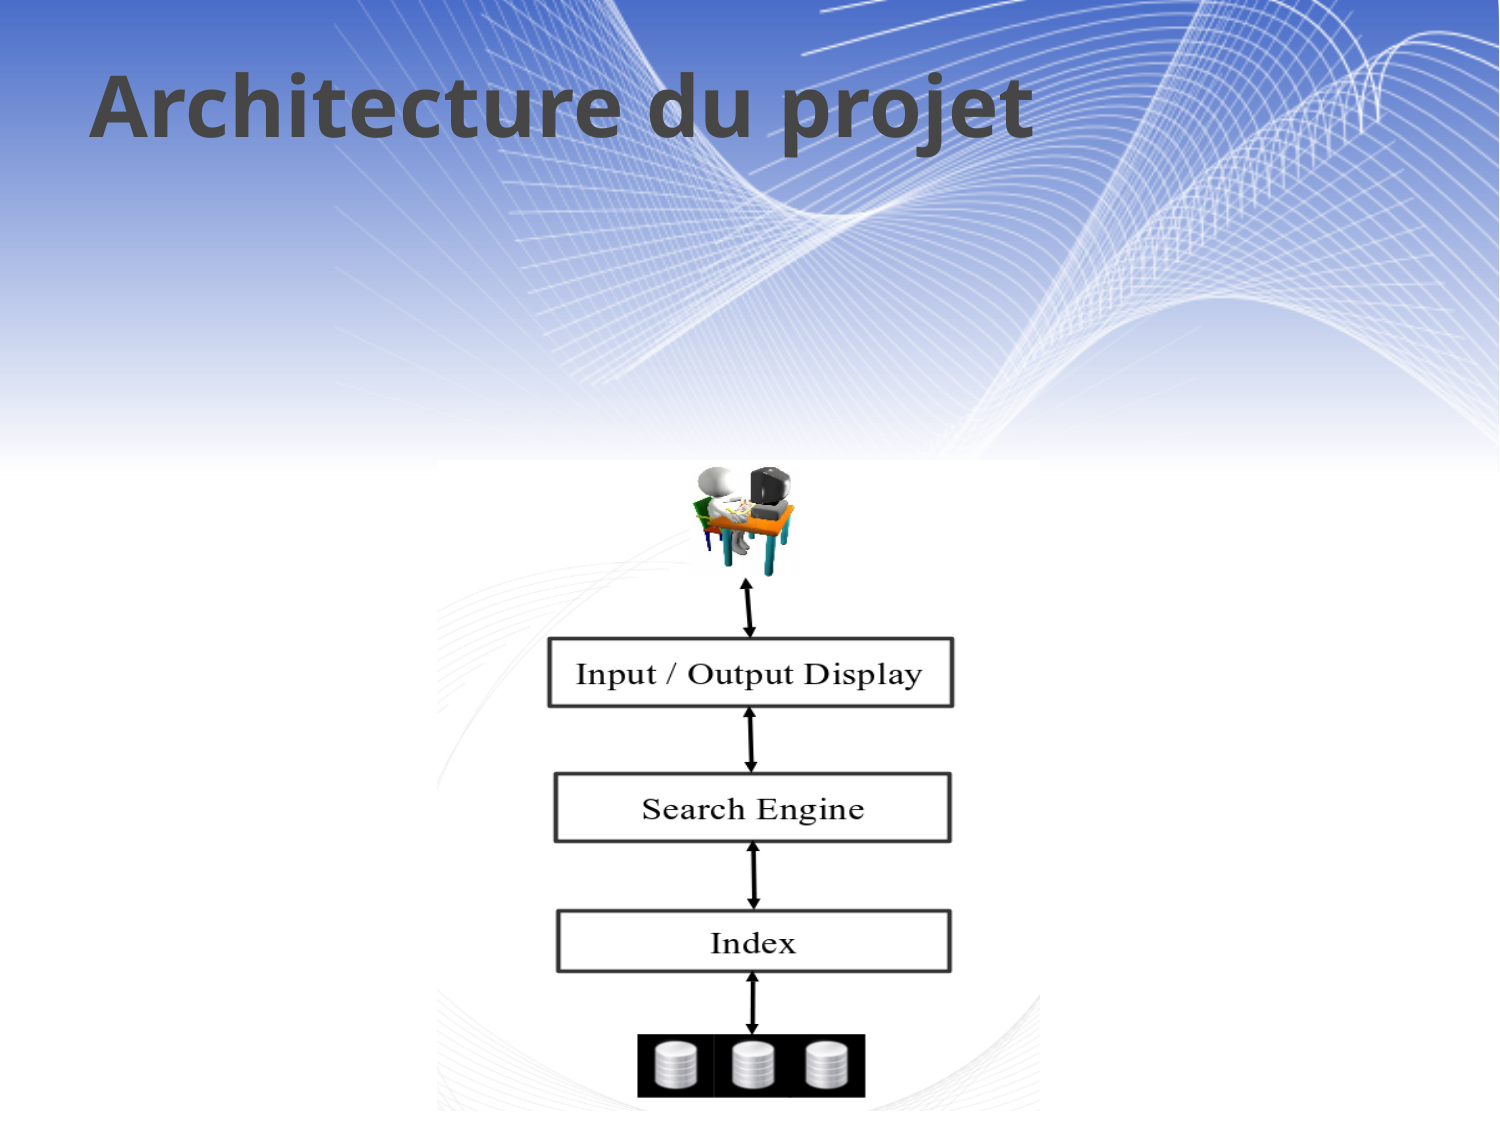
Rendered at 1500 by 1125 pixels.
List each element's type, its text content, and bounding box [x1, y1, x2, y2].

picture [334, 0, 1500, 1111]
title Architecture du projet [75, 45, 1426, 233]
